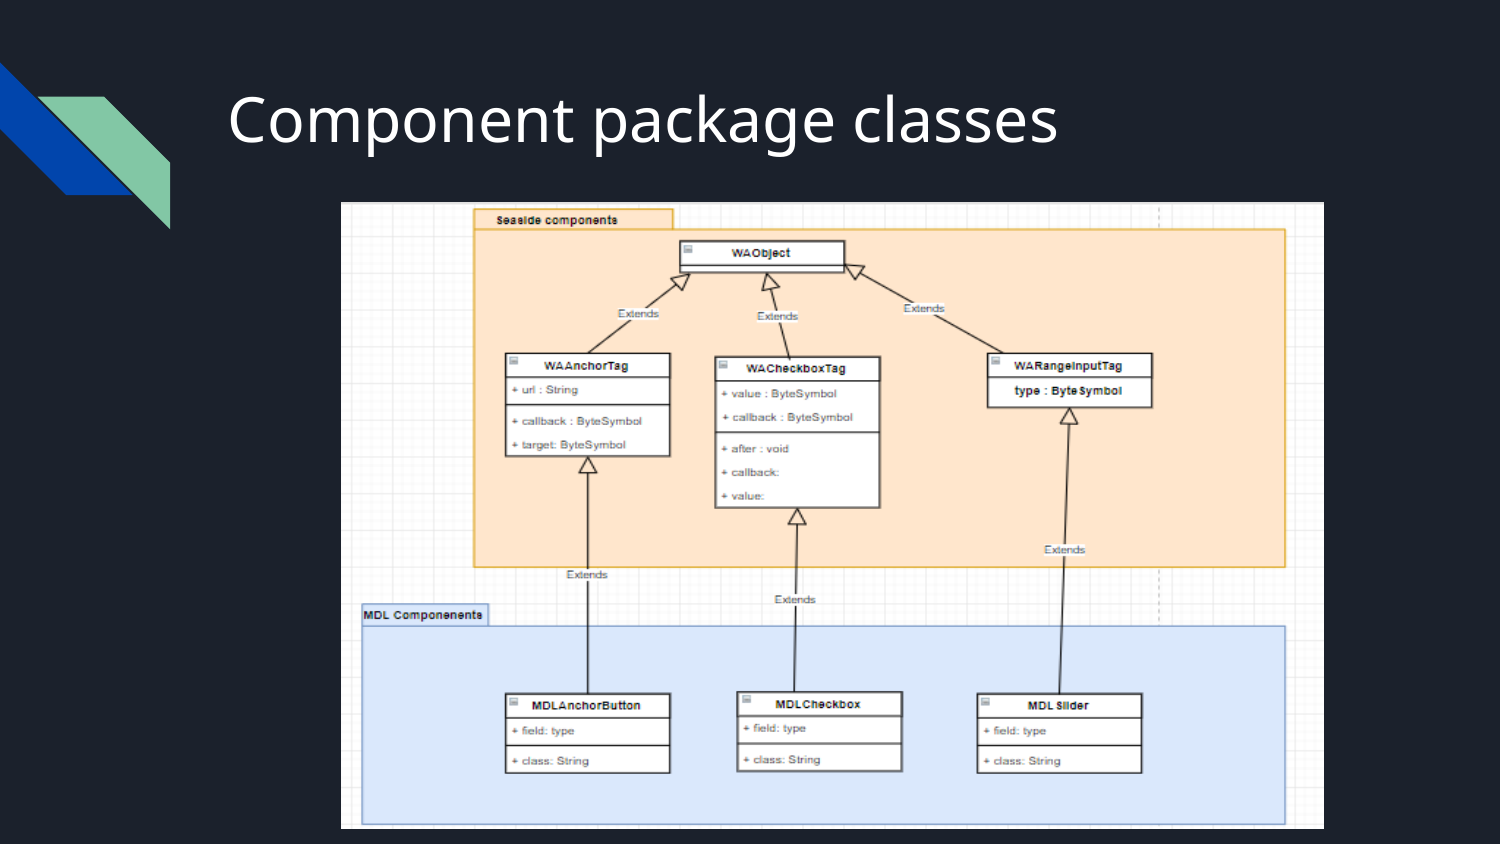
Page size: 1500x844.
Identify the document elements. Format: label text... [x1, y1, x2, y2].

picture [341, 202, 1324, 829]
title Component package classes [212, 64, 1452, 215]
